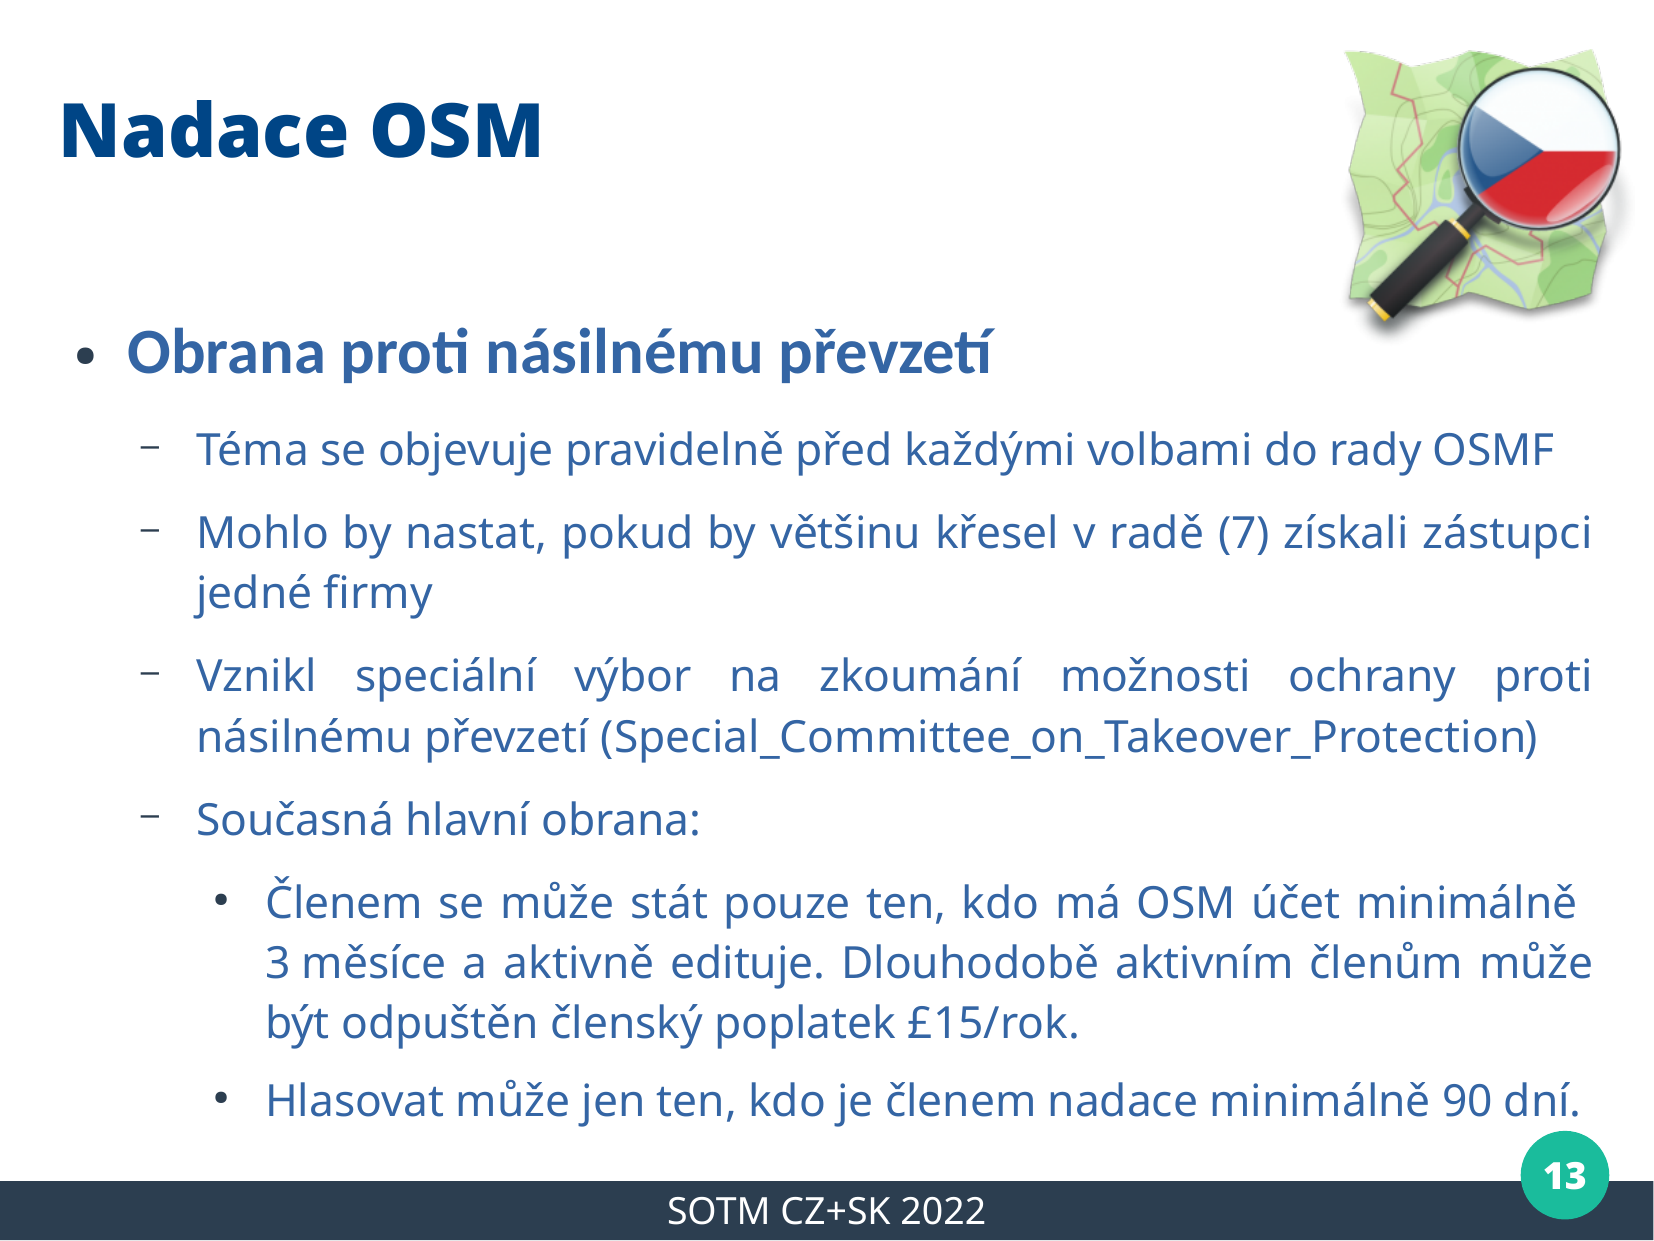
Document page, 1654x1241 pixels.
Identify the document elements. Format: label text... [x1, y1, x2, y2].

list Obrana proti násilnému převzetí Téma se objevuje pravidelně před každými volbami do rady OSMF Mohlo by nastat, pokud by většinu křesel v radě (7) získali zástupci jedné firmy Vznikl speciální výbor na zkoumání možnosti ochrany proti násilnému převzetí (Special_Committee_on_Takeover_Protection) Současná hlavní obrana: Členem se může stát pouze ten, kdo má OSM účet minimálně 3 měsíce a aktivně edituje. Dlouhodobě aktivním členům může být odpuštěn členský poplatek £15/rok. Hlasovat může jen ten, kdo je členem nadace minimálně 90 dní. [59, 324, 1595, 1152]
picture [1334, 49, 1635, 350]
title Nadace OSM [59, 49, 1347, 207]
